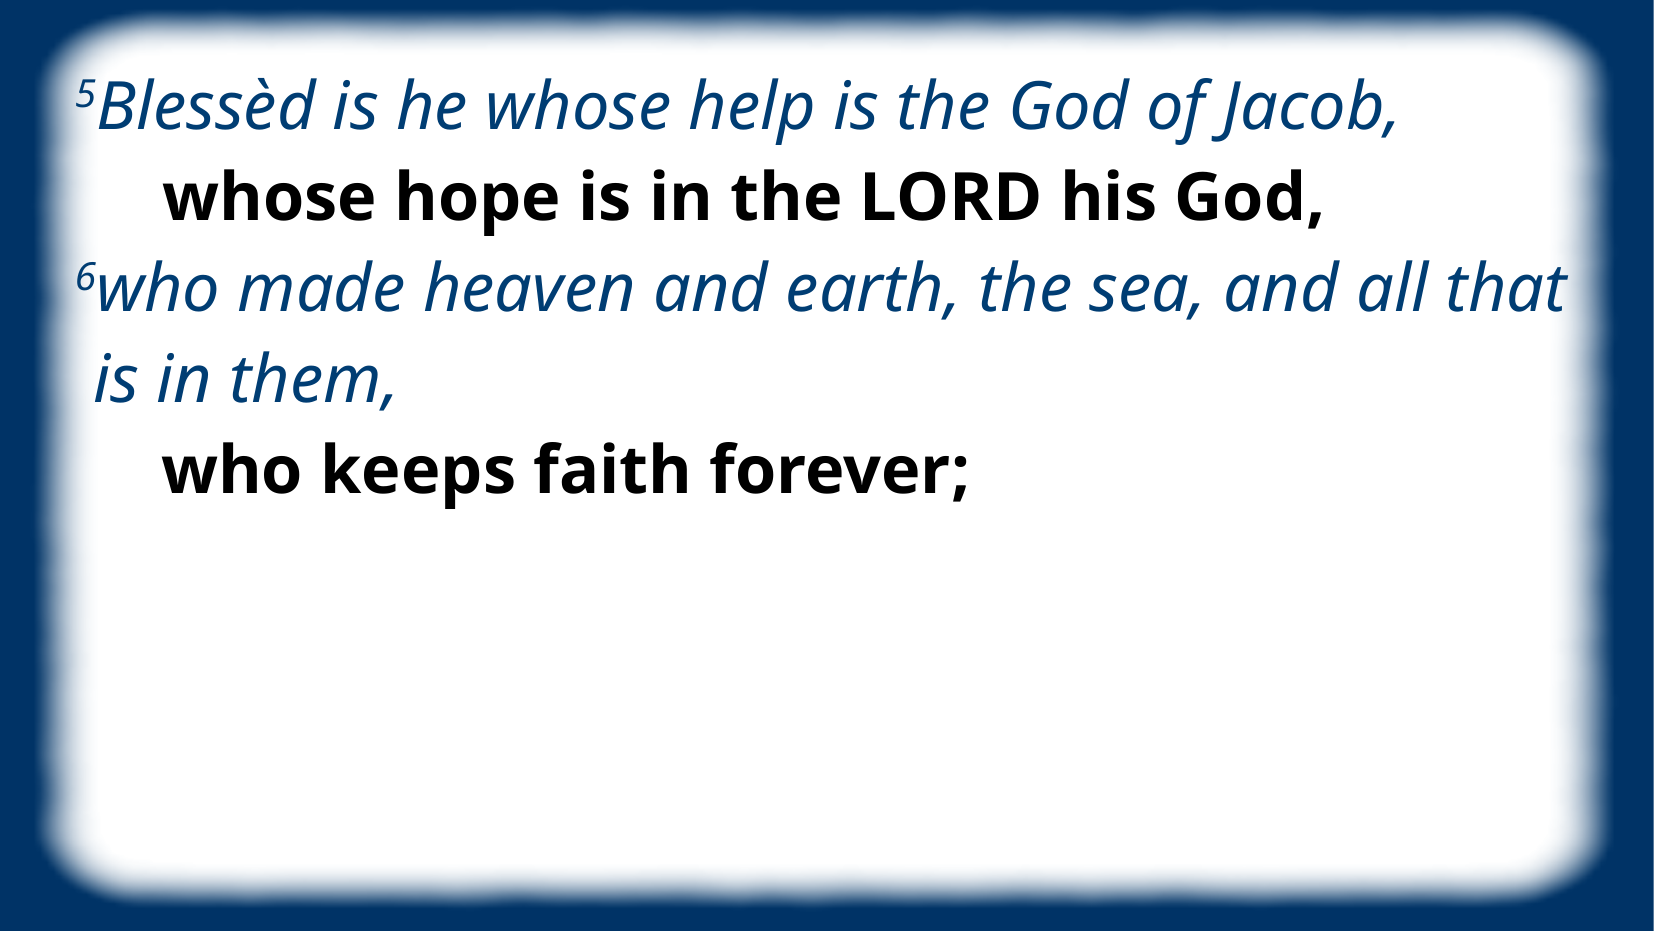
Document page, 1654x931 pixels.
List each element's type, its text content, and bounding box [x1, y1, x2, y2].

text_box 5Blessèd is he whose help is the God of Jacob, whose hope is in the LORD his God, 6who made heaven and earth, the sea, and all that is in them, who keeps faith forever; [60, 51, 1591, 511]
picture [0, 0, 1654, 931]
